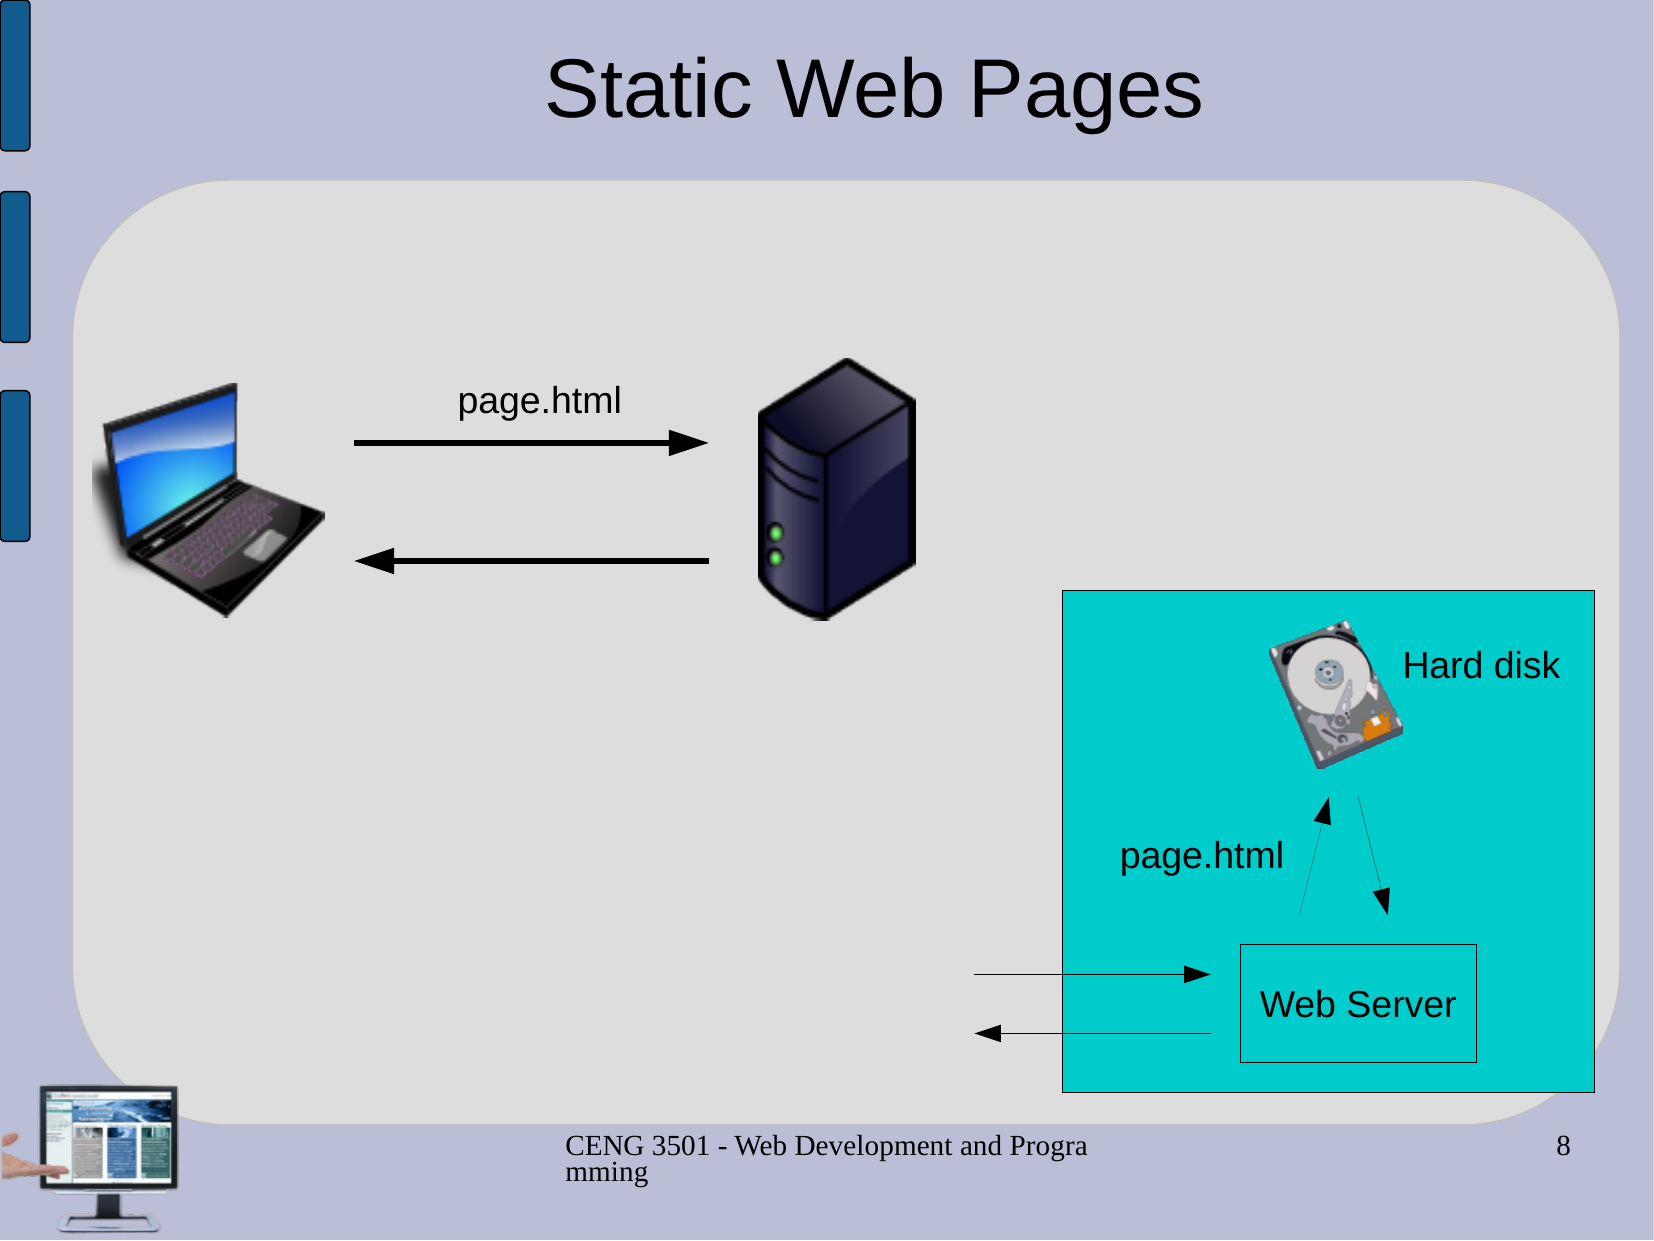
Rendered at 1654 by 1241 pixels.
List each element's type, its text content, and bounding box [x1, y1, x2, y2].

text_box page.html [442, 372, 637, 432]
text_box Hard disk [1387, 637, 1576, 694]
picture [92, 383, 325, 618]
text_box [1062, 590, 1595, 1093]
picture [758, 358, 916, 621]
title Static Web Pages [112, 29, 1637, 155]
picture [2, 1079, 225, 1238]
text_box page.html [1105, 826, 1300, 884]
picture [1269, 620, 1403, 769]
text_box Web Server [1240, 944, 1477, 1063]
